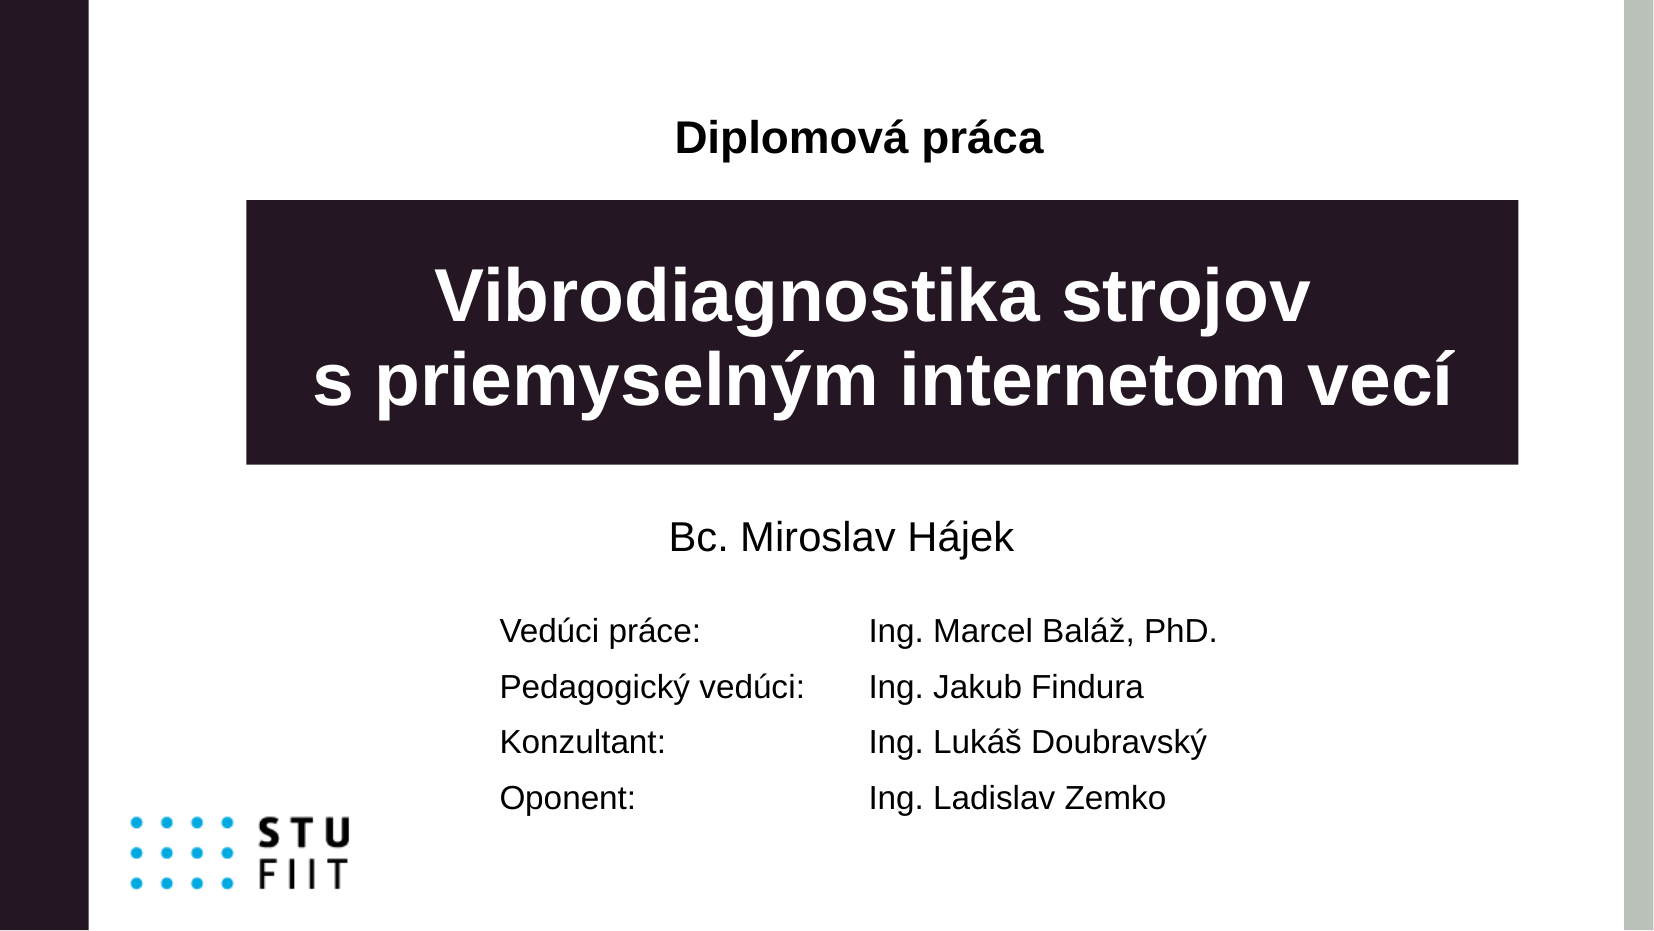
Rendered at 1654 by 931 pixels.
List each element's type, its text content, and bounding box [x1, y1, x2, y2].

text_box [0, 0, 89, 931]
title Bc. Miroslav Hájek [649, 513, 1034, 579]
title Vibrodiagnostika strojov s priemyselným internetom vecí [252, 253, 1515, 469]
text_box [246, 200, 1519, 465]
picture [89, 775, 399, 931]
title Diplomová práca [549, 112, 1170, 243]
text_box [1624, 0, 1654, 931]
title Vedúci práce: Ing. Marcel Baláž, PhD. Pedagogický vedúci: Ing. Jakub Findura Konzultant: Ing. Lukáš Doubravský Oponent: Ing. Ladislav Zemko [499, 594, 1297, 794]
